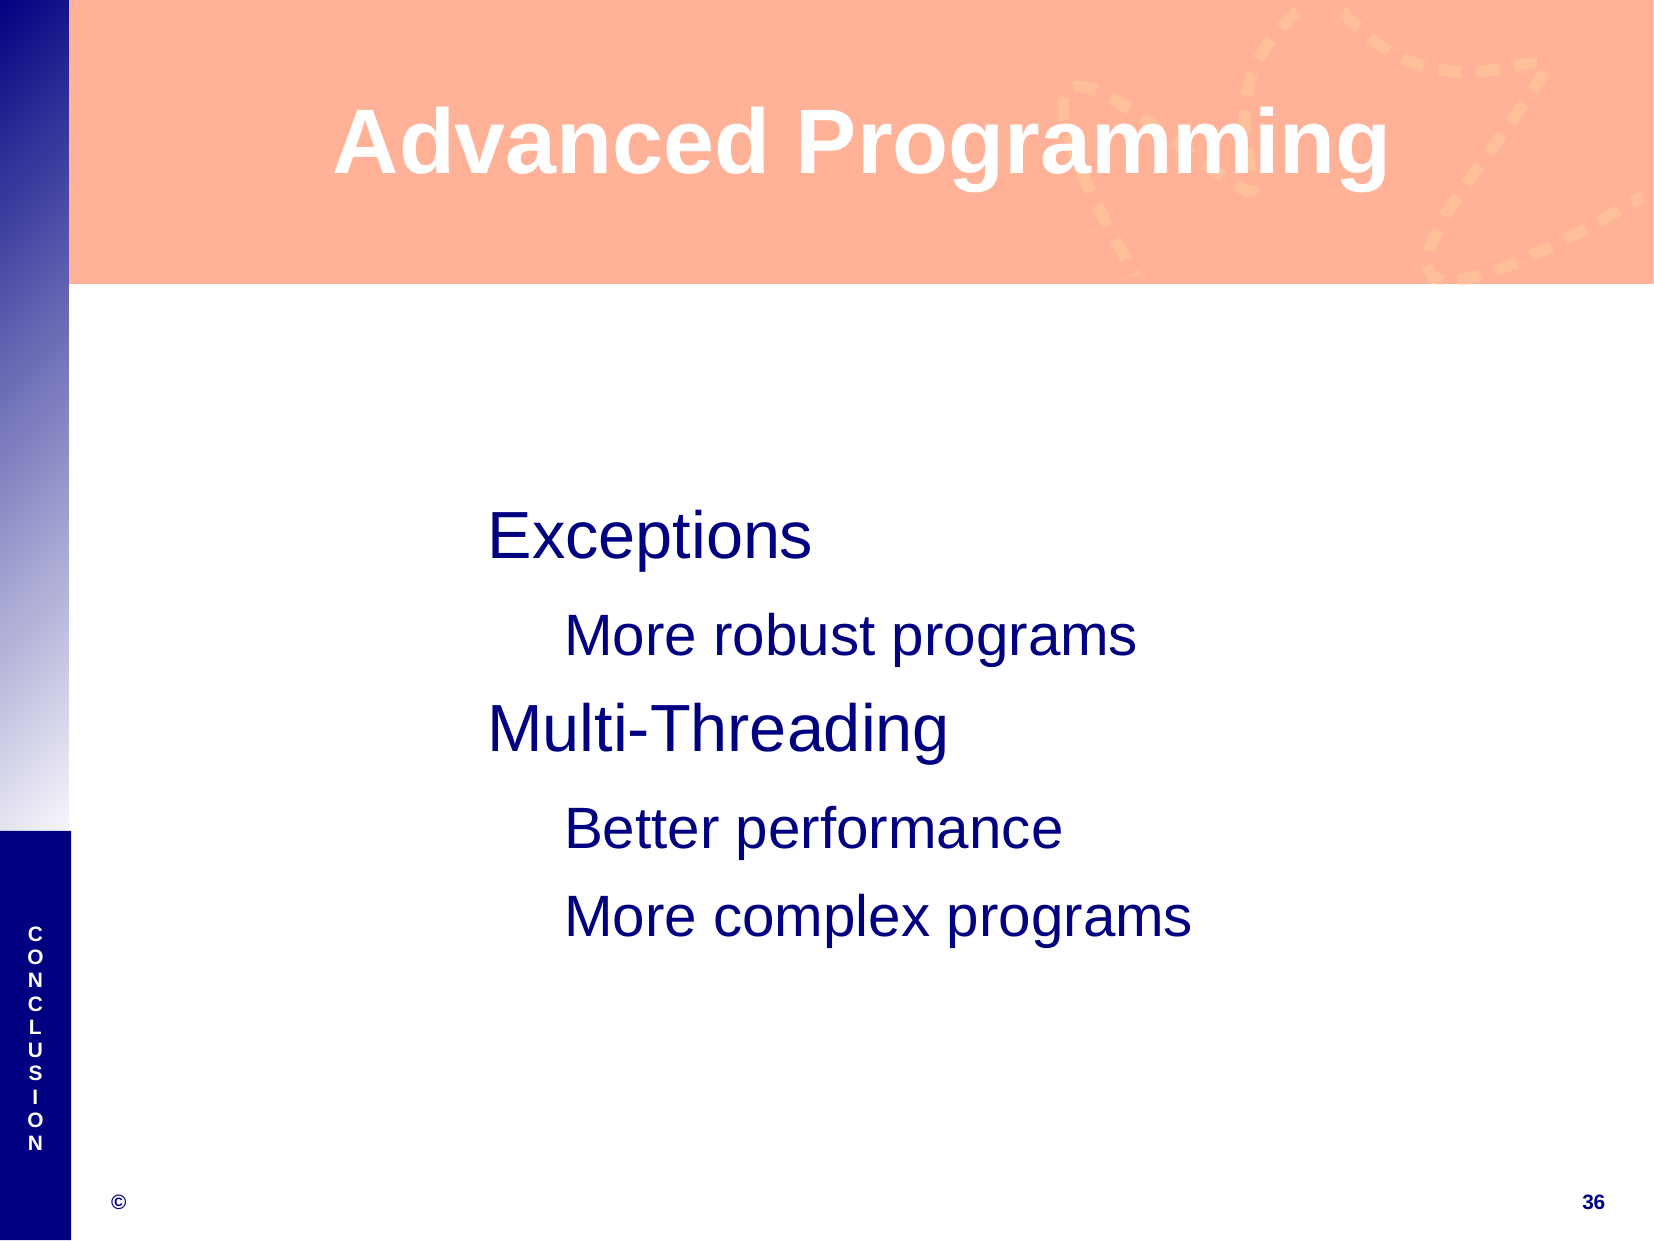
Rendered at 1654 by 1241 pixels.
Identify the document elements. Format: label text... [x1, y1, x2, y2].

list Exceptions More robust programs Multi-Threading Better performance More complex programs [469, 498, 1257, 949]
title Advanced Programming [72, 37, 1654, 246]
text_box C O N C L U S I O N [0, 830, 71, 1241]
